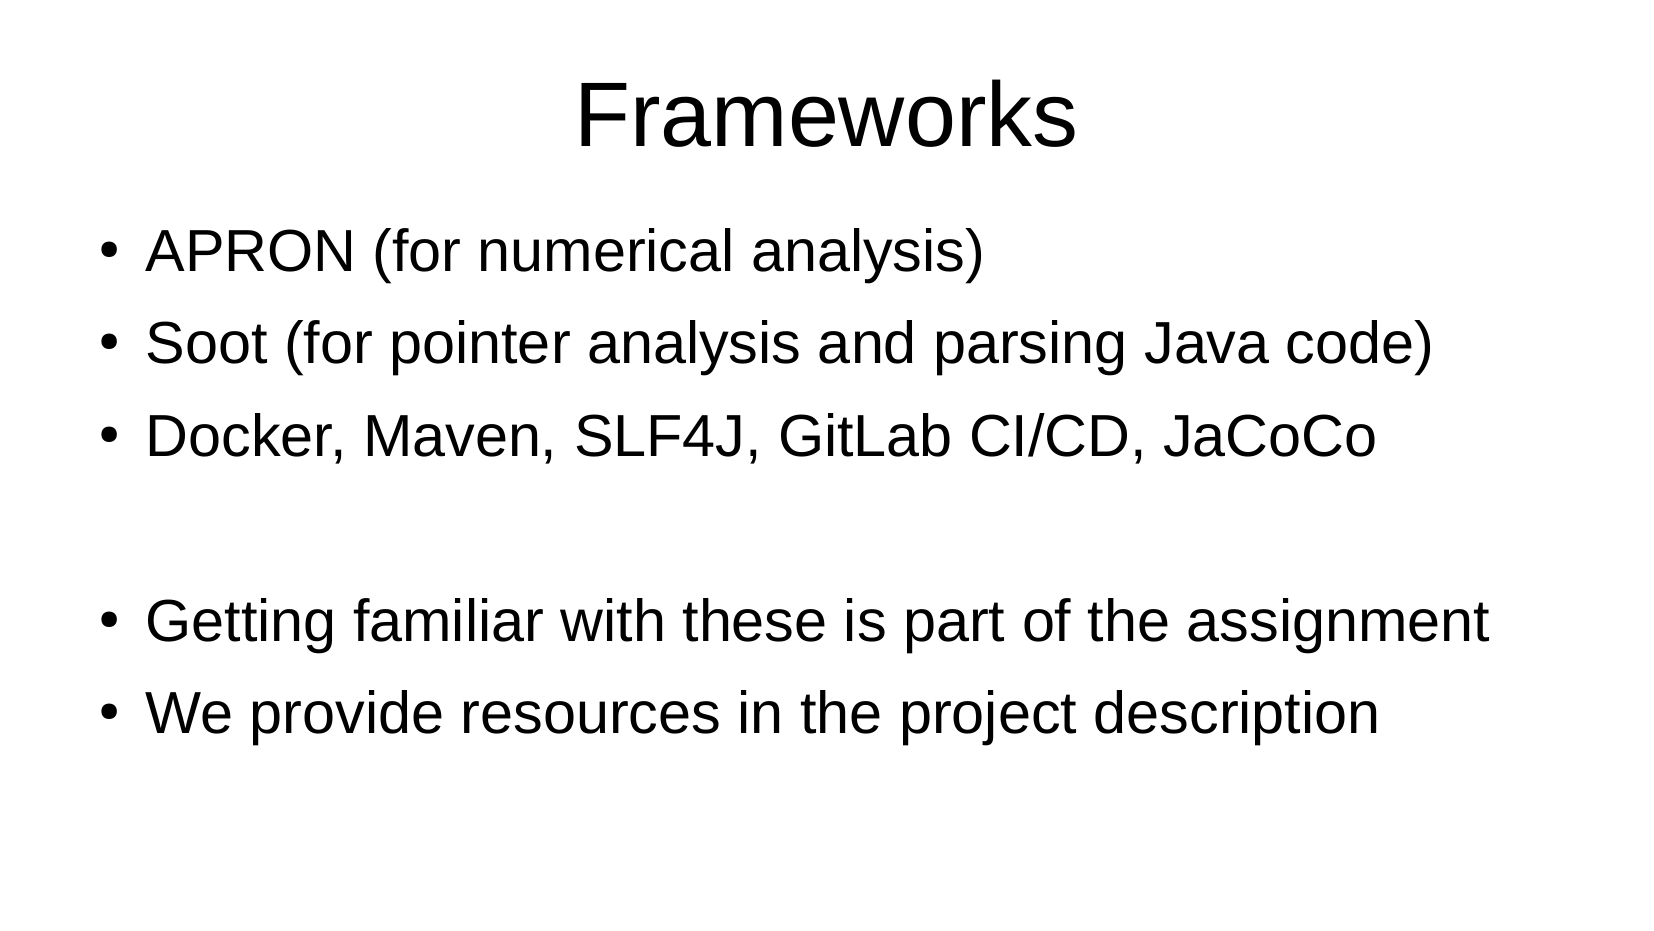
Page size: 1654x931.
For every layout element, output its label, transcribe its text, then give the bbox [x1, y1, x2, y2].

list APRON (for numerical analysis) Soot (for pointer analysis and parsing Java code) Docker, Maven, SLF4J, GitLab CI/CD, JaCoCo Getting familiar with these is part of the assignment We provide resources in the project description [82, 217, 1571, 758]
title Frameworks [82, 37, 1571, 193]
